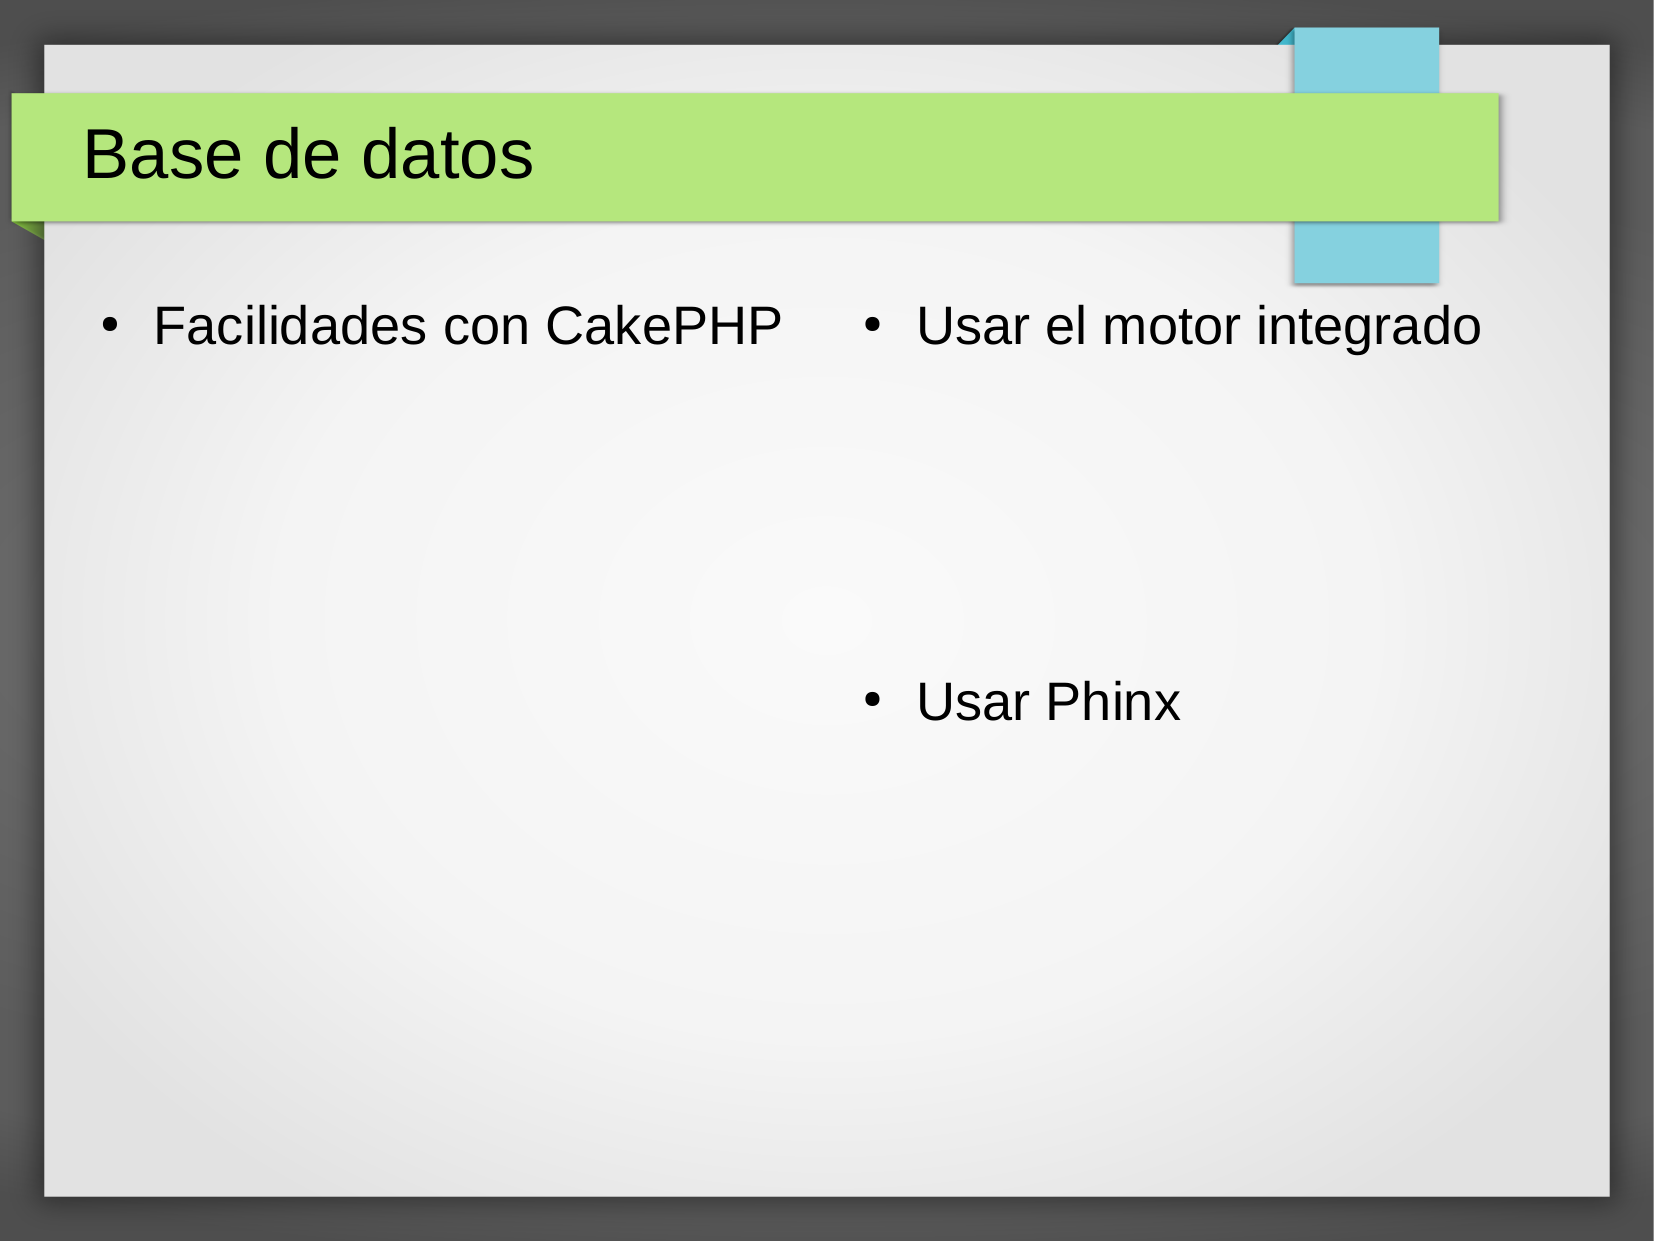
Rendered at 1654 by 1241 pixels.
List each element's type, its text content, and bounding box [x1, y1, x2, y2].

picture [0, 0, 1654, 1241]
list Usar el motor integrado [845, 295, 1572, 639]
list Facilidades con CakePHP [82, 295, 809, 1015]
title Base de datos [82, 94, 1264, 213]
list Usar Phinx [845, 670, 1572, 1015]
